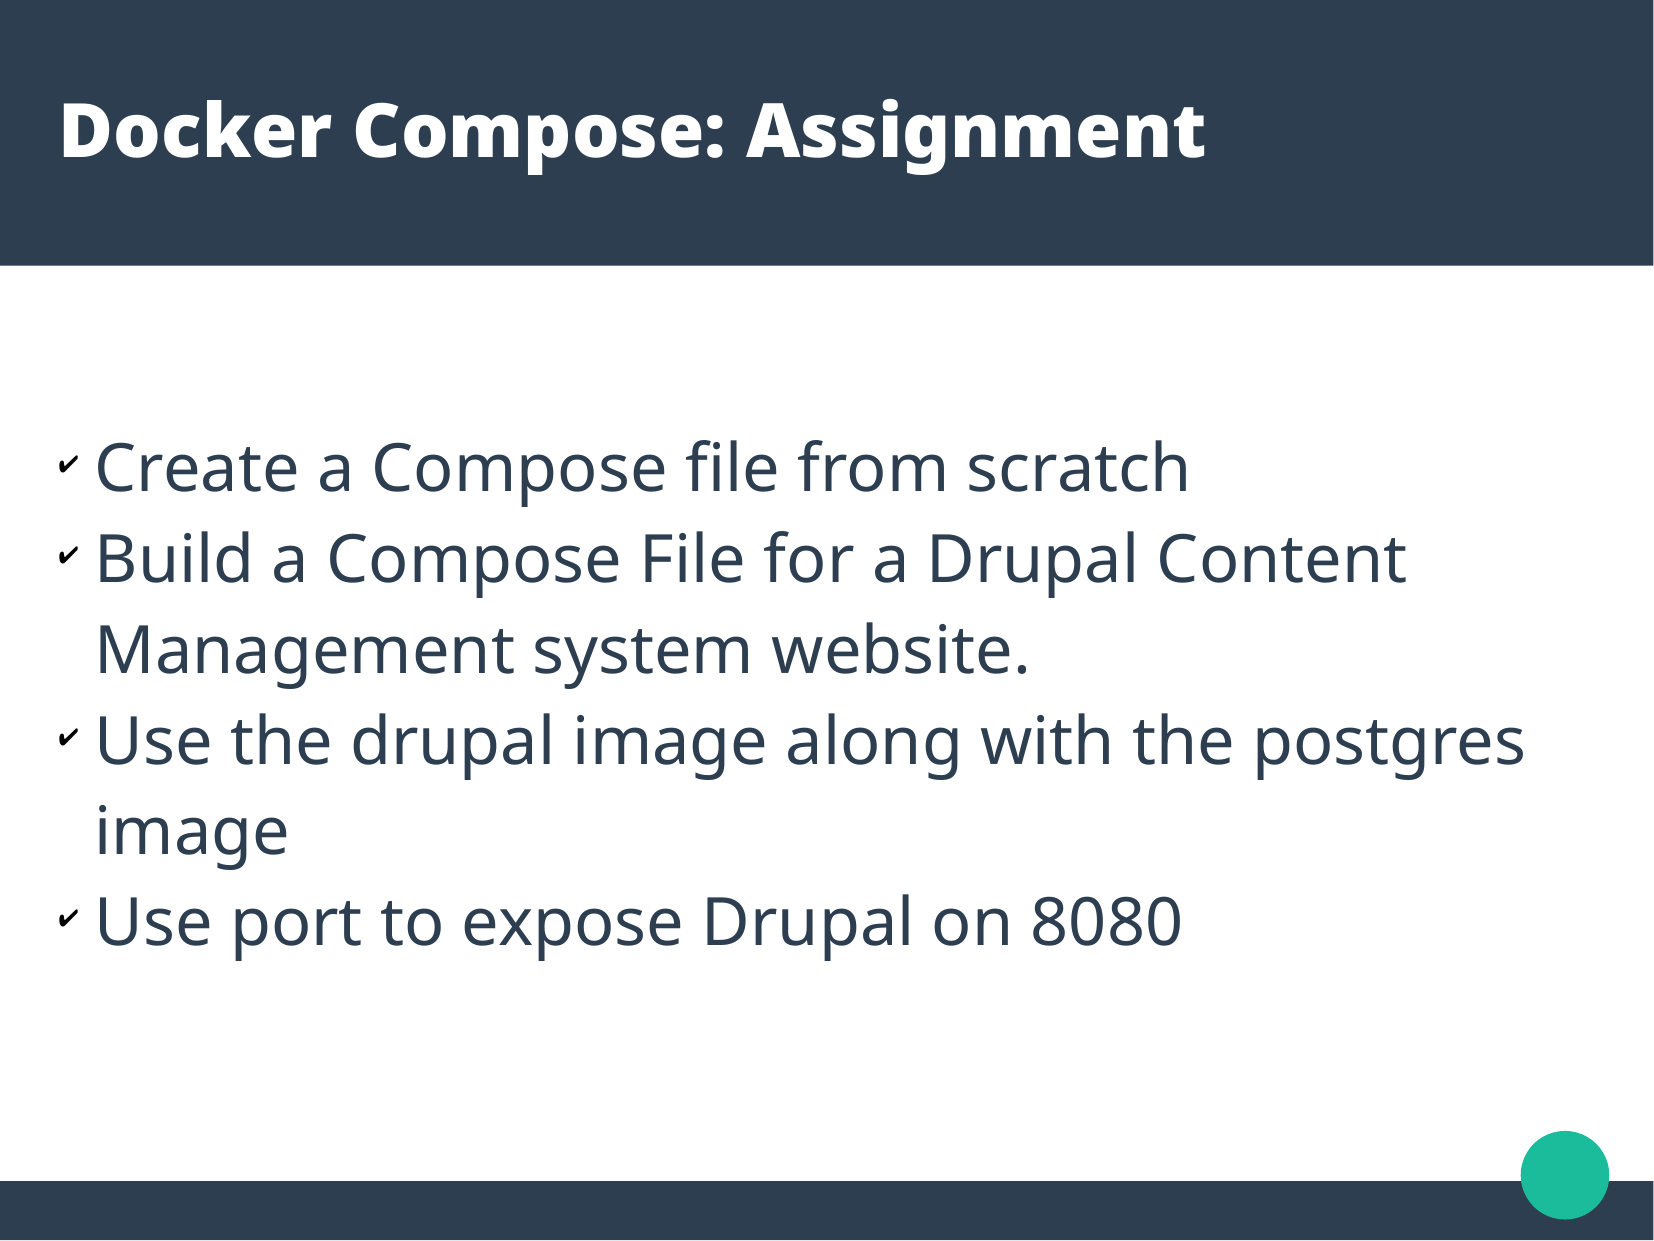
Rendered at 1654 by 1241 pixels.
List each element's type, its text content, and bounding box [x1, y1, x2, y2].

subtitle Create a Compose file from scratch Build a Compose File for a Drupal Content Management system website. Use the drupal image along with the postgres image Use port to expose Drupal on 8080 [59, 291, 1595, 1186]
title Docker Compose: Assignment [59, 40, 1595, 216]
